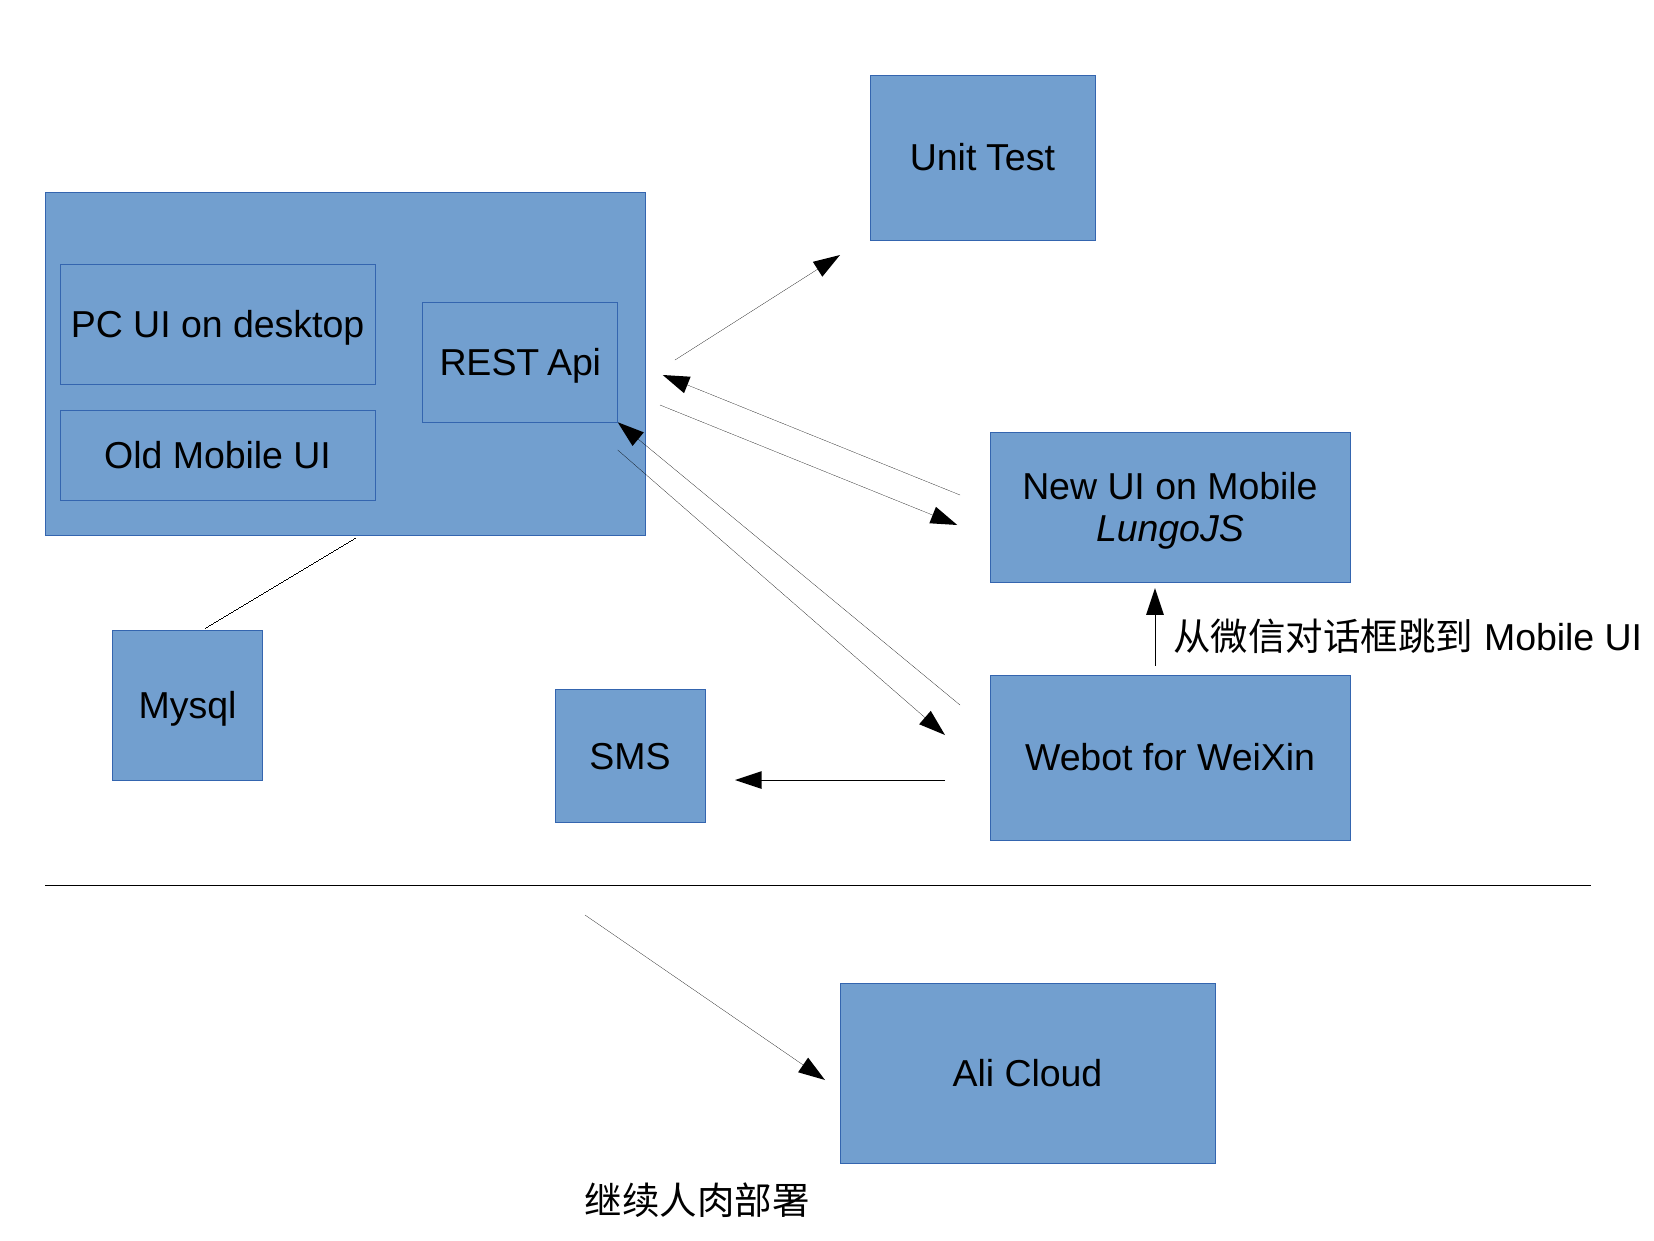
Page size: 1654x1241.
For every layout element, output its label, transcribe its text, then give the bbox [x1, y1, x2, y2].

text_box Unit Test [870, 75, 1096, 241]
text_box YII [45, 192, 646, 536]
text_box PC UI on desktop [60, 264, 376, 385]
text_box Mysql [112, 630, 263, 781]
text_box 从微信对话框跳到Mobile UI [1158, 600, 1654, 664]
text_box Webot for WeiXin [990, 675, 1351, 841]
text_box Old Mobile UI [60, 410, 376, 501]
text_box SMS [555, 689, 706, 823]
text_box Ali Cloud [840, 983, 1216, 1164]
text_box New UI on Mobile LungoJS [990, 432, 1351, 583]
text_box 继续人肉部署 [570, 1163, 825, 1227]
text_box REST Api [422, 302, 618, 423]
